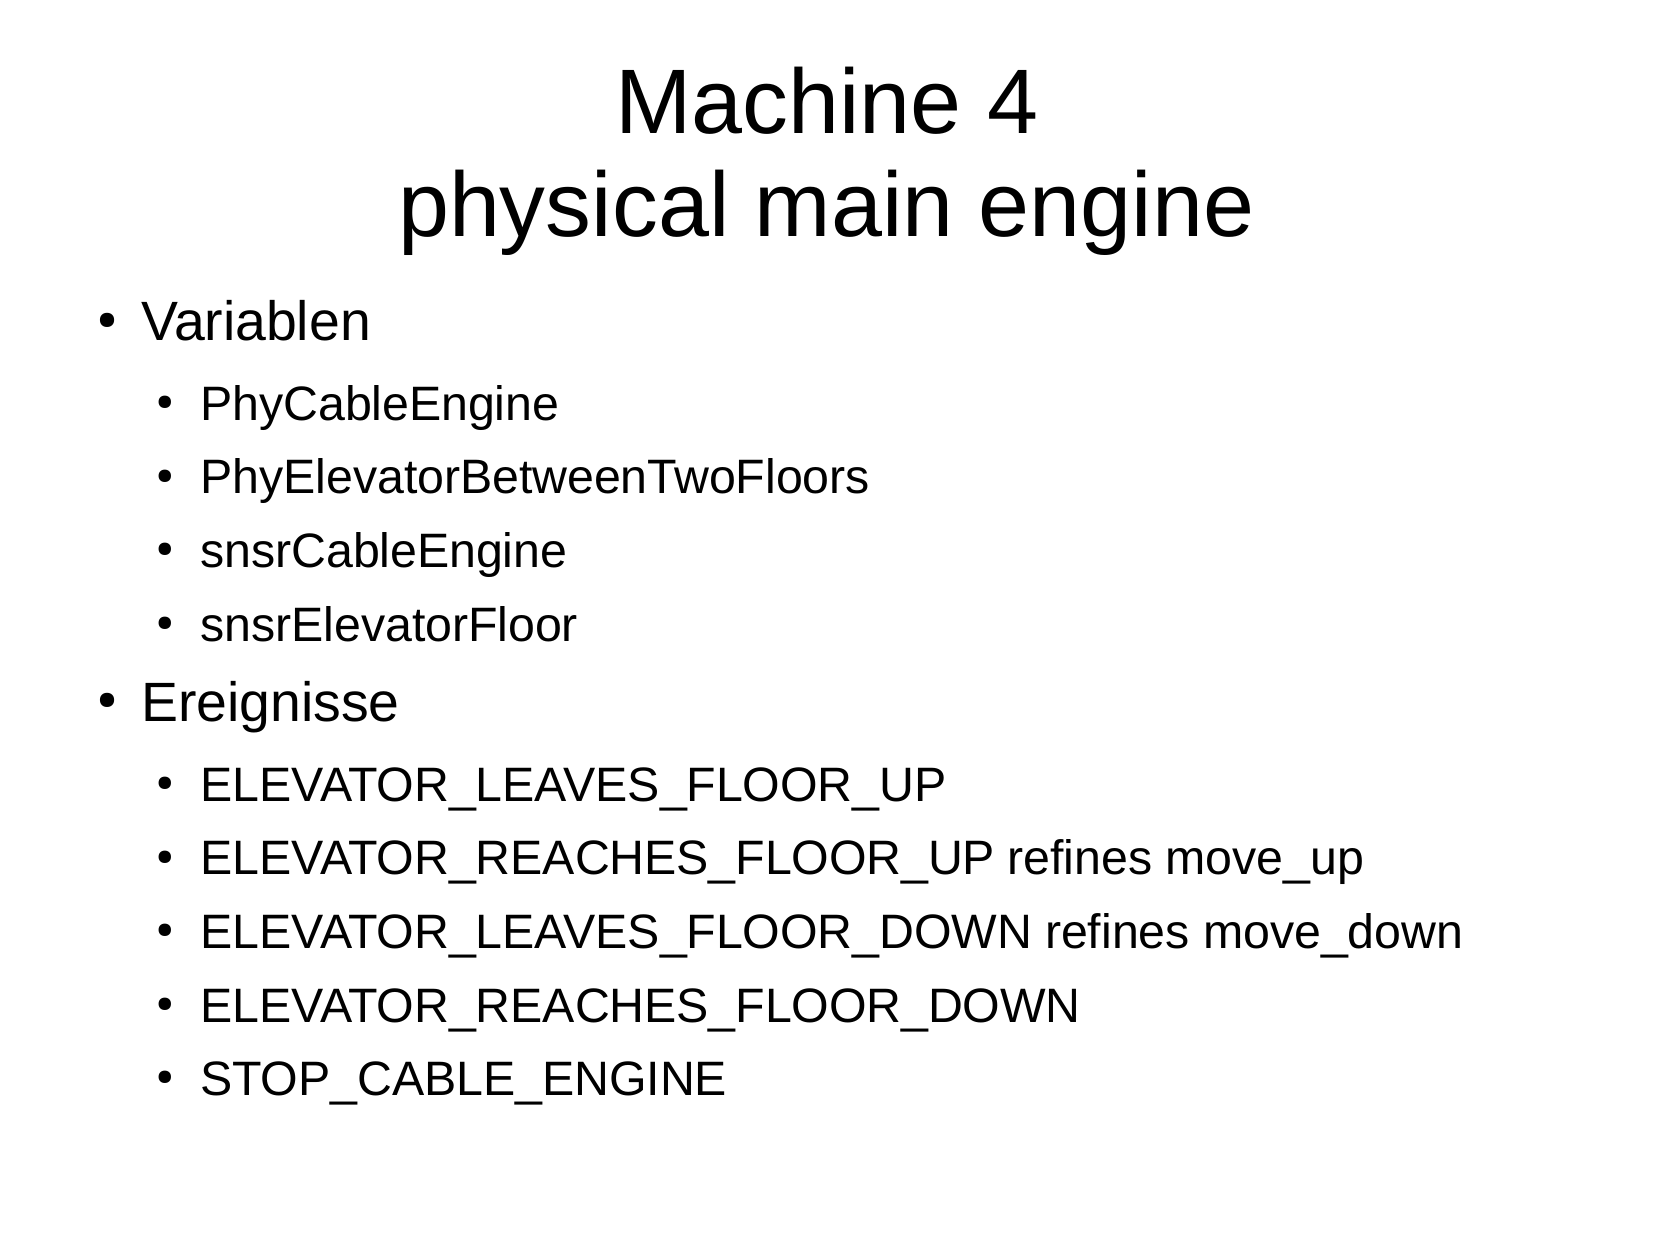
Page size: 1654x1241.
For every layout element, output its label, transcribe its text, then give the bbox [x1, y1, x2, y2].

list Variablen PhyCableEngine PhyElevatorBetweenTwoFloors snsrCableEngine snsrElevatorFloor Ereignisse ELEVATOR_LEAVES_FLOOR_UP ELEVATOR_REACHES_FLOOR_UP refines move_up ELEVATOR_LEAVES_FLOOR_DOWN refines move_down ELEVATOR_REACHES_FLOOR_DOWN STOP_CABLE_ENGINE [82, 290, 1571, 1109]
title Machine 4 physical main engine [82, 50, 1571, 256]
